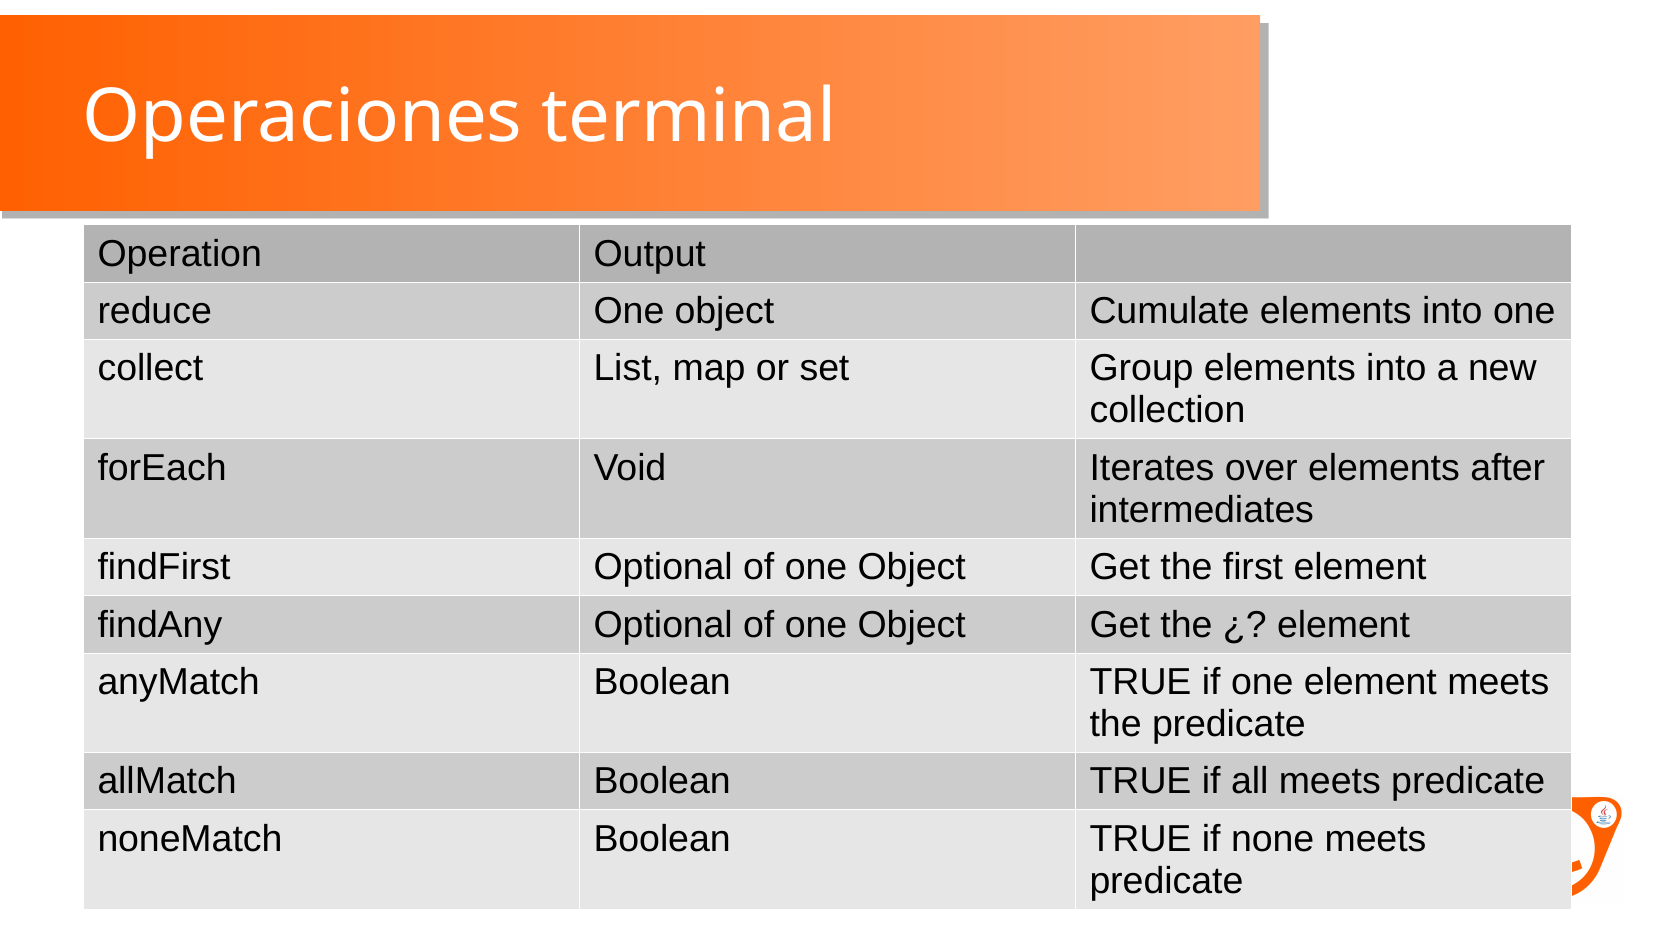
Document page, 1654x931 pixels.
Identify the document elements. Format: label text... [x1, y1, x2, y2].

table_cell forEach [84, 439, 579, 538]
table_cell Boolean [580, 810, 1075, 909]
table_cell Boolean [580, 654, 1075, 752]
table_cell TRUE if all meets predicate [1076, 753, 1571, 809]
picture [1572, 794, 1625, 903]
table_cell TRUE if one element meets the predicate [1076, 654, 1571, 752]
table_cell One object [580, 283, 1075, 339]
table_cell collect [84, 340, 579, 438]
table_cell findAny [84, 596, 579, 653]
table_cell allMatch [84, 753, 579, 809]
table_cell Cumulate elements into one [1076, 283, 1571, 339]
table_cell Get the first element [1076, 539, 1571, 595]
table_cell Group elements into a new collection [1076, 340, 1571, 438]
table_header Output [580, 225, 1075, 282]
table_header Operation [84, 225, 579, 282]
table_cell Boolean [580, 753, 1075, 809]
table_cell Get the ¿? element [1076, 596, 1571, 653]
table_cell Iterates over elements after intermediates [1076, 439, 1571, 538]
table_cell Optional of one Object [580, 596, 1075, 653]
table_cell noneMatch [84, 810, 579, 909]
table_header [1076, 225, 1571, 282]
table_cell reduce [84, 283, 579, 339]
table_cell Optional of one Object [580, 539, 1075, 595]
title Operaciones terminal [82, 35, 1235, 189]
table_cell Void [580, 439, 1075, 538]
table_cell TRUE if none meets predicate [1076, 810, 1571, 909]
table_cell List, map or set [580, 340, 1075, 438]
table_cell anyMatch [84, 654, 579, 752]
table_cell findFirst [84, 539, 579, 595]
